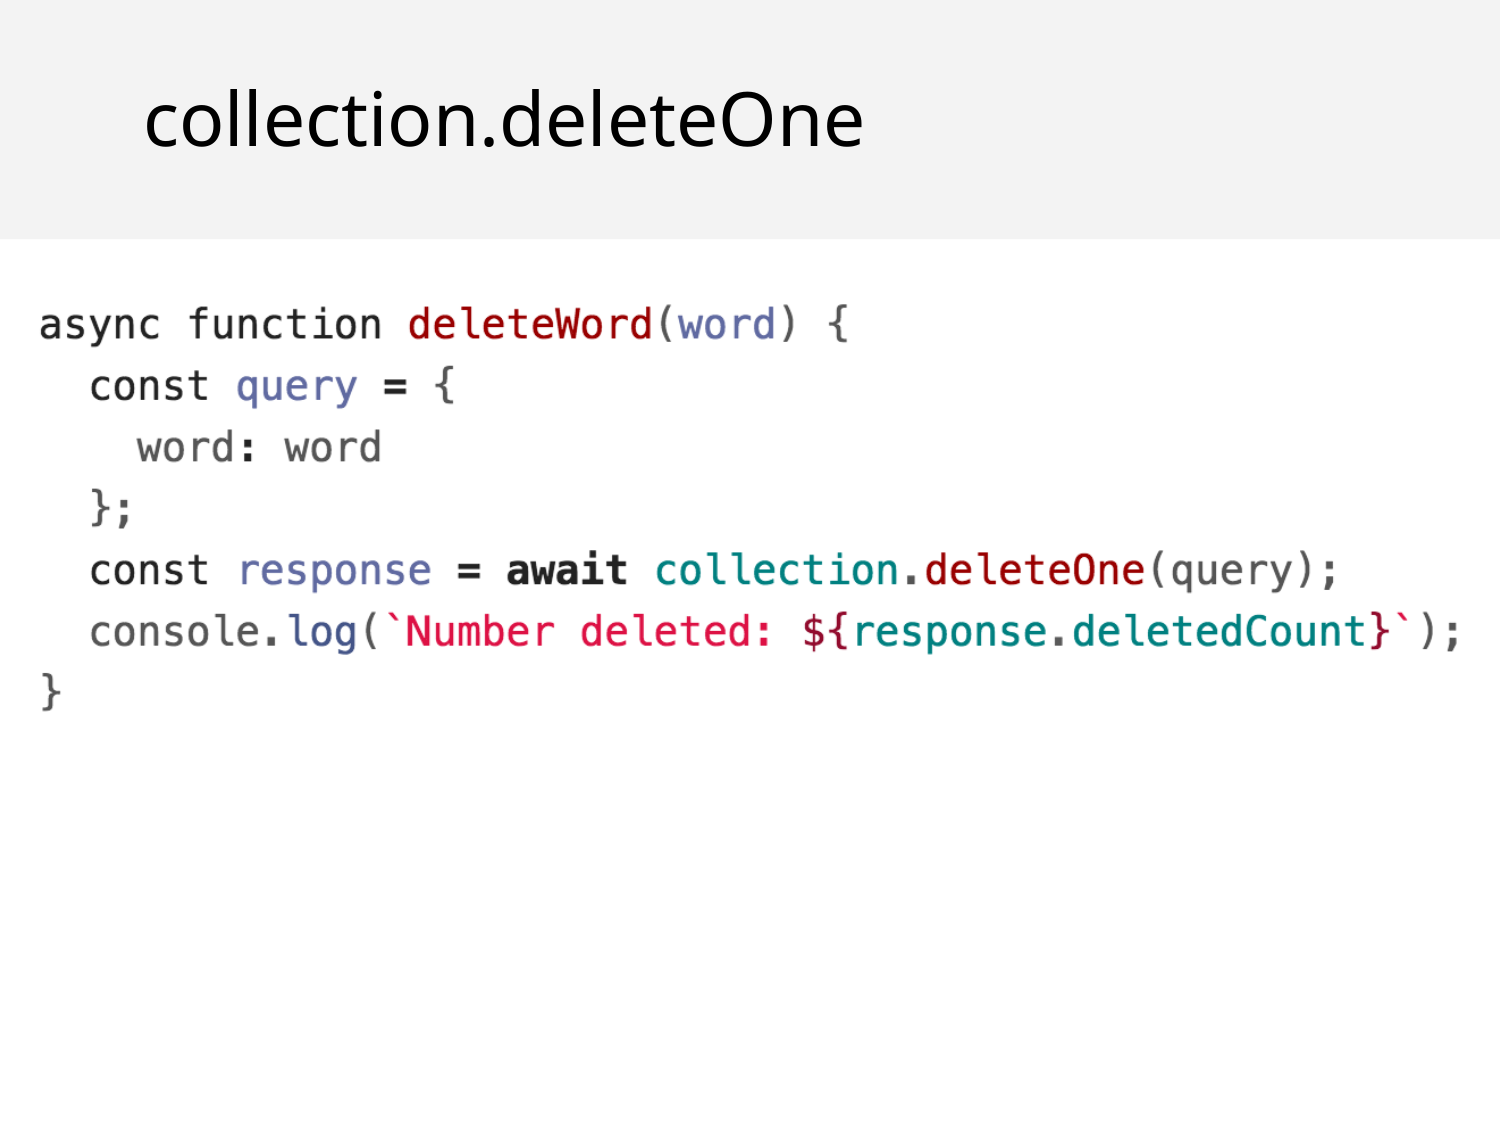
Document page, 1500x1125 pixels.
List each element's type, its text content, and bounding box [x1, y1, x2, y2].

title collection.deleteOne [128, 56, 1372, 183]
picture [24, 293, 1475, 755]
